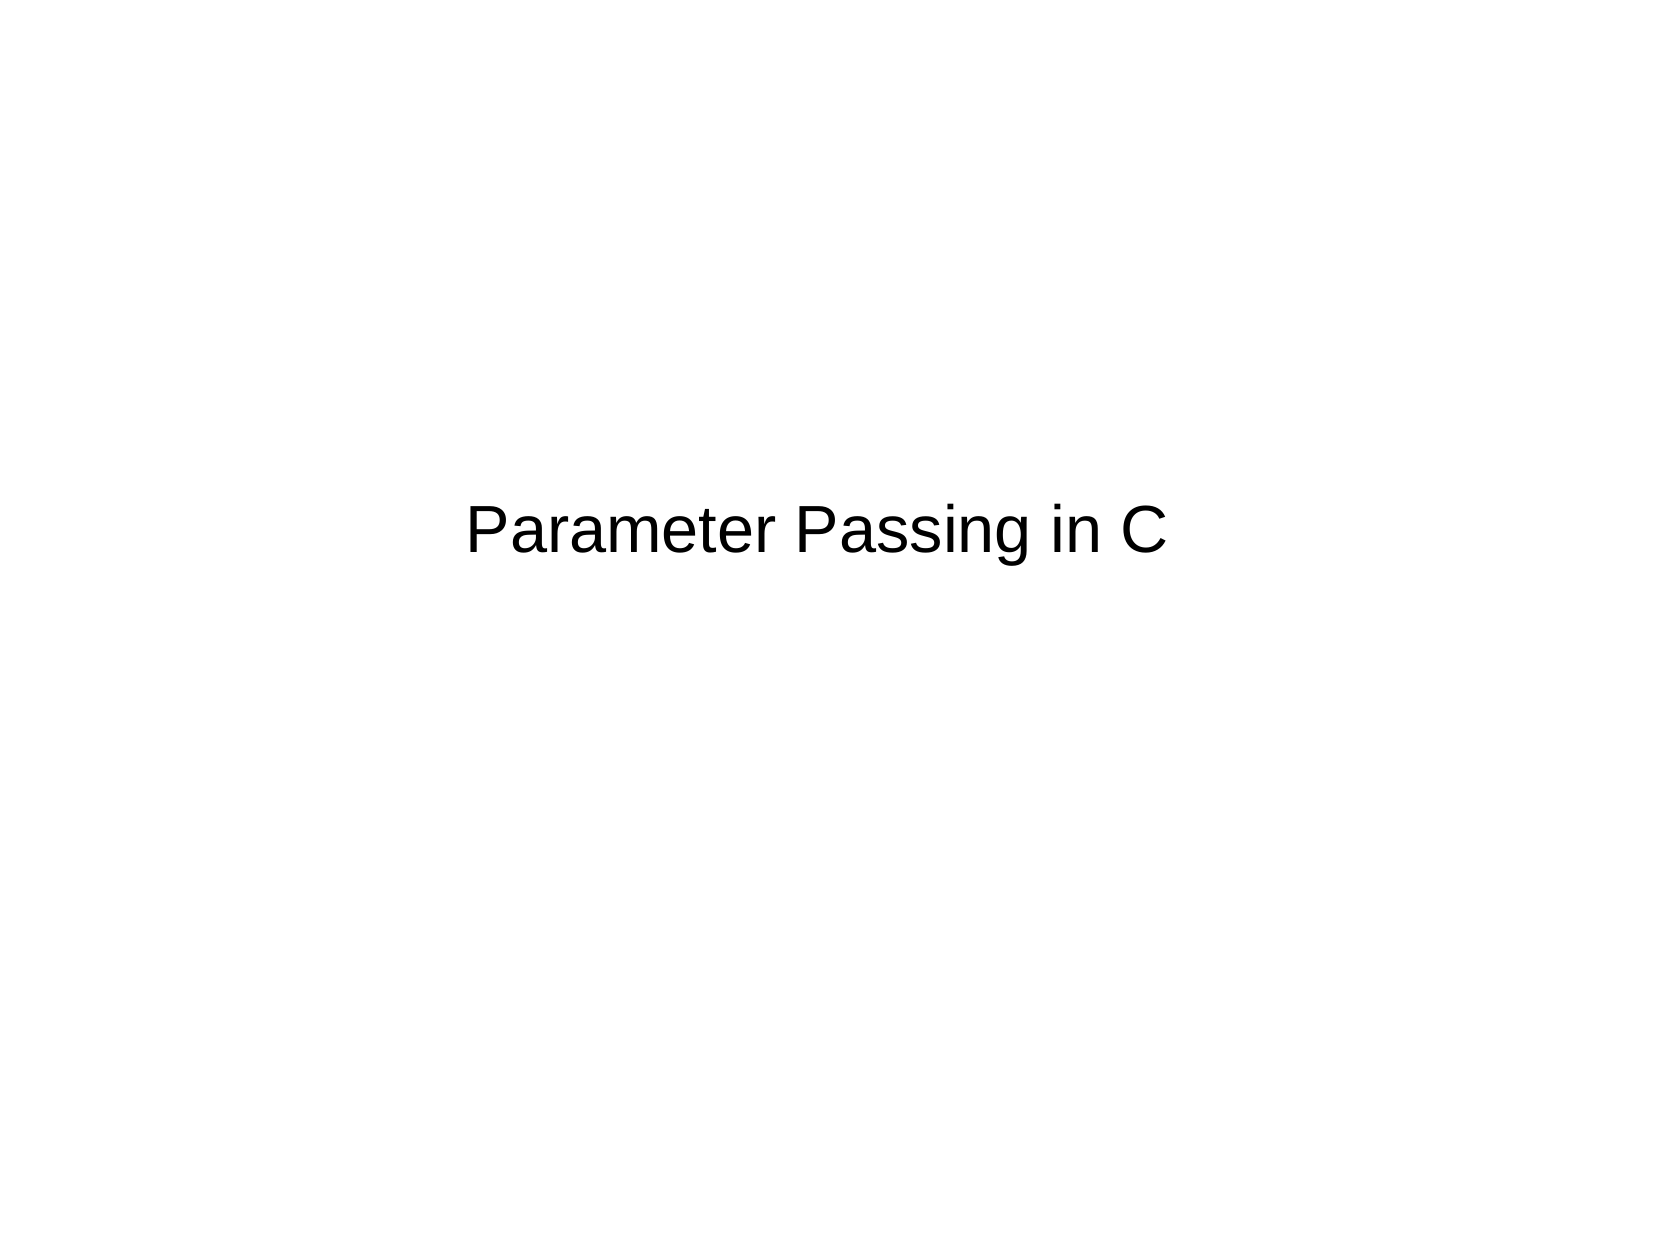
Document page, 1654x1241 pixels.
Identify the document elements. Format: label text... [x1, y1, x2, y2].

subtitle Parameter Passing in C [82, 49, 1571, 1010]
